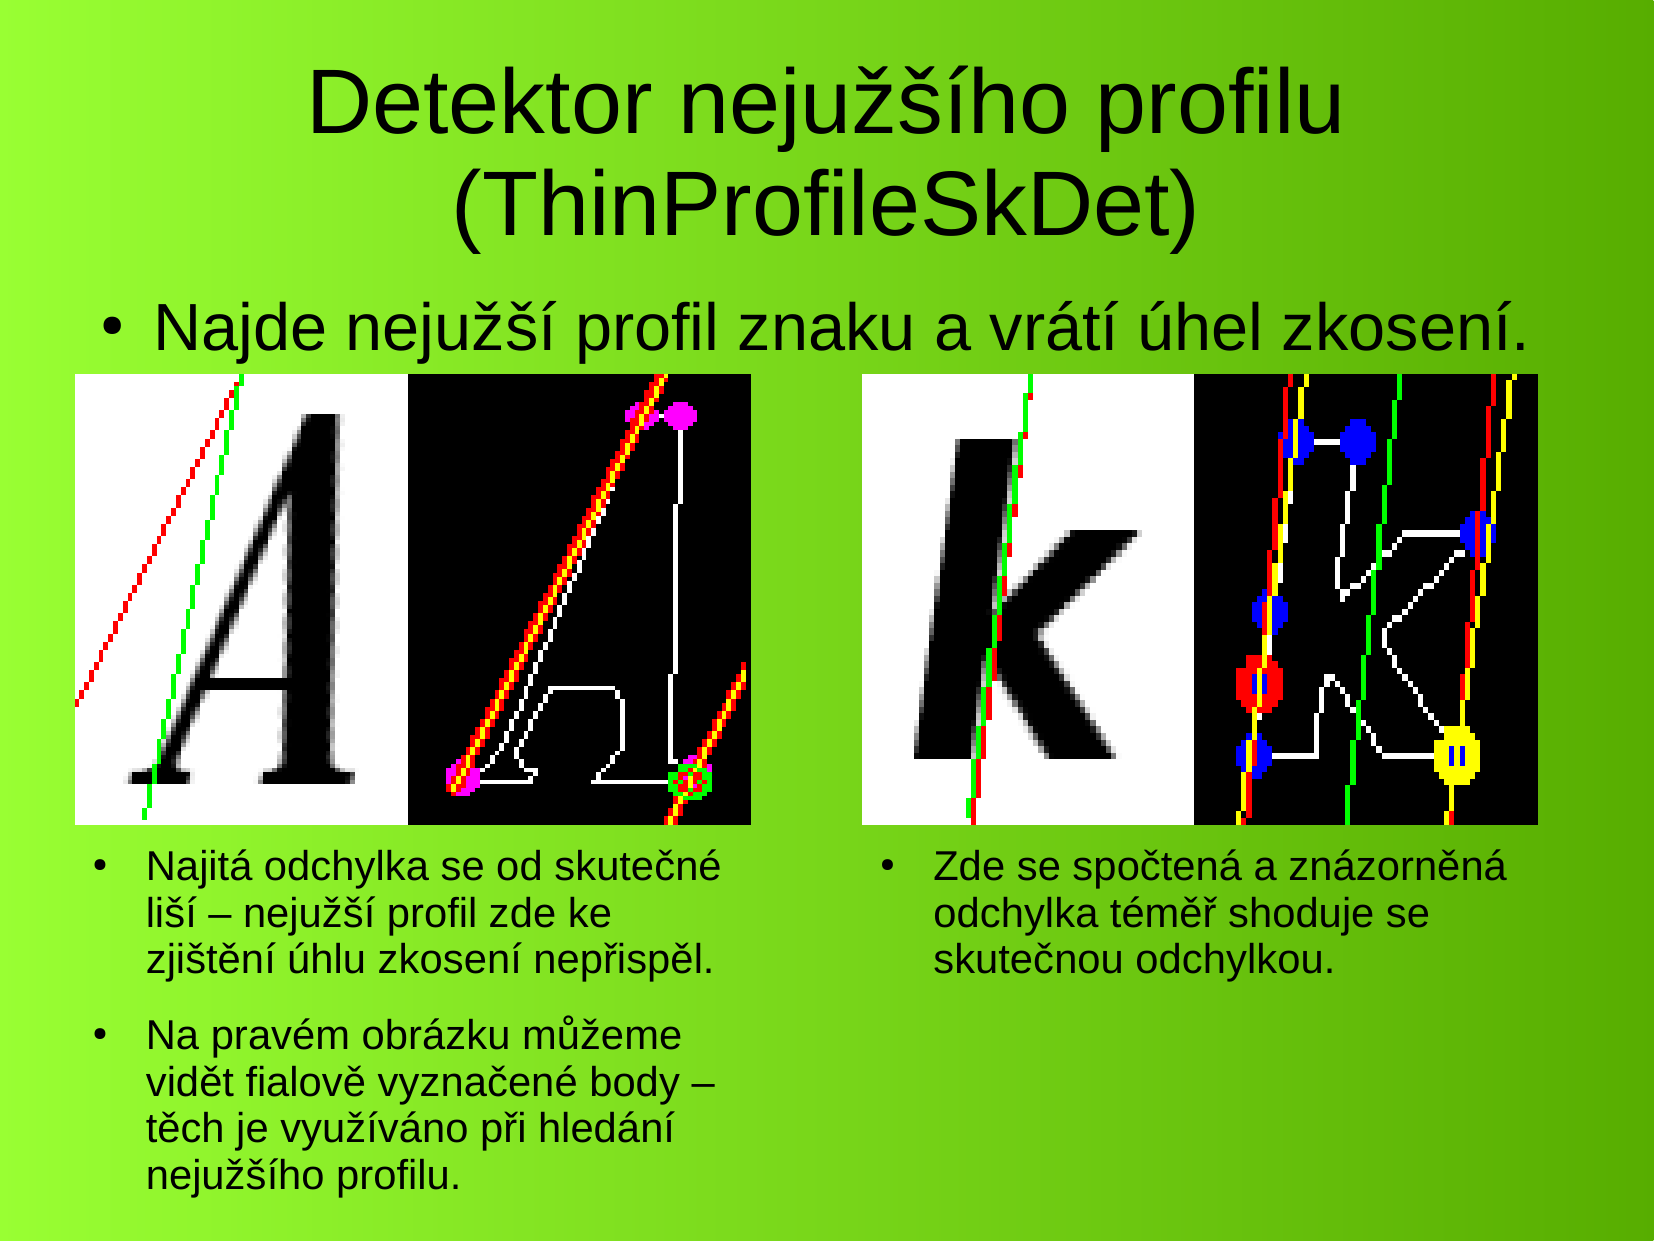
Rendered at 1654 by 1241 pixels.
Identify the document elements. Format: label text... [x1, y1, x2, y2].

picture [862, 374, 1538, 826]
picture [75, 374, 751, 826]
list Najitá odchylka se od skutečné liší – nejužší profil zde ke zjištění úhlu zkosení nepřispěl. Na pravém obrázku můžeme vidět fialově vyznačené body – těch je využíváno při hledání nejužšího profilu. [75, 843, 751, 1201]
title Detektor nejužšího profilu (ThinProfileSkDet) [82, 49, 1571, 257]
list Najde nejužší profil znaku a vrátí úhel zkosení. [82, 290, 1571, 676]
list Zde se spočtená a znázorněná odchylka téměř shoduje se skutečnou odchylkou. [862, 843, 1538, 1041]
